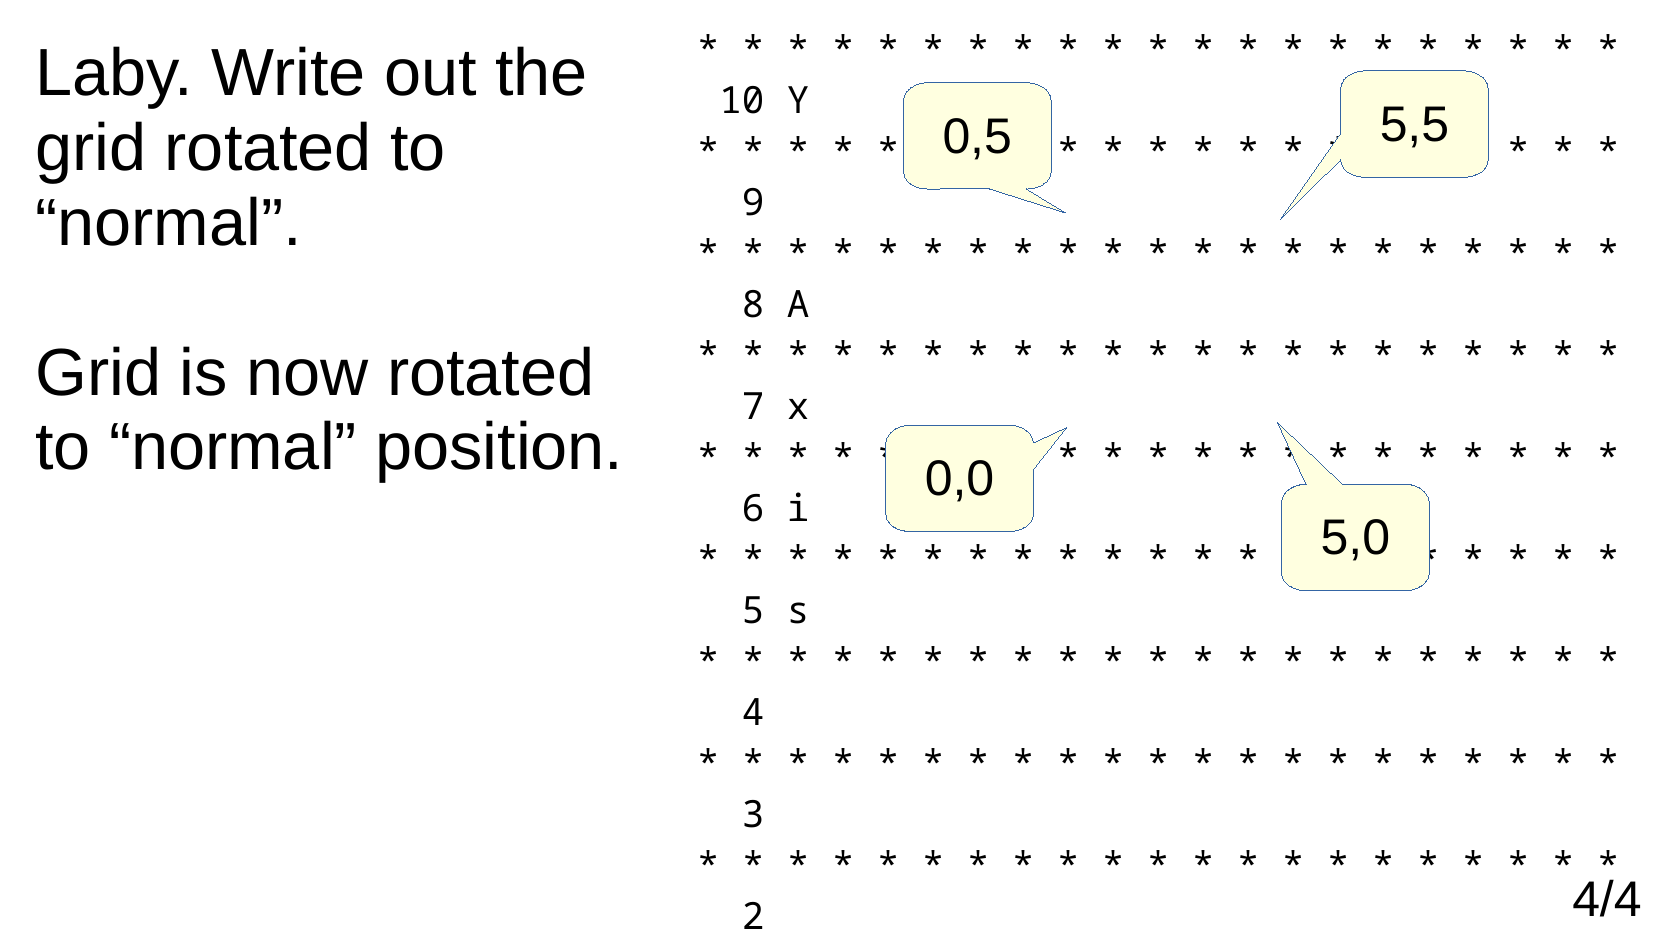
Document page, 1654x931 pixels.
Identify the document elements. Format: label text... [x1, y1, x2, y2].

text_box * * * * * * * * * * * * * * * * * * * * * 10 Y * * * * * * * * * * * * * * * * * * * * * 9 * * * * * * * * * * * * * * * * * * * * * 8 A * * * * * * * * * * * * * * * * * * * * * 7 x * * * * * * * * * * * * * * * * * * * * * 6 i * * * * * * * * * * * * * * * * * * * * * 5 s * * * * * * * * * * * * * * * * * * * * * 4 * * * * * * * * * * * * * * * * * * * * * 3 * * * * * * * * * * * * * * * * * * * * * 2 * * * * * * * * * * * * * * * * * * * * * 1 * * * * * * * * * * s * * * * * * * * * * 0 * * * * * * * * * * * * * * * * * * * * * -1 * * * * * * * * * * * * * * * * * * * * * -2 * * * * * * * * * * * * * * * * * * * * * -3 * * * * * * * * * * * * * * * * * * * * * -4 * * * * * * * * * * * * * * * * * * * * * -5 * * * * * * * * * * * * * * * * * * * * * -6 * * * * * * * * * * * * * * * * * * * * * -7 * * * * * * * * * * * * * * * * * * * * * -8 * * * * * * * * * * * * * * * * * * * * * -9 * * * * * * * * * * * * * * * * * * * * * -10 0 9 8 7 6 5 4 3 2 1 0 1 2 3 4 5 6 7 8 9 0 1 - - - - - - - - - 1 - X Axis [696, 22, 1636, 931]
text_box 5,0 [1277, 422, 1430, 591]
text_box 5,5 [1280, 70, 1489, 220]
text_box 0,0 [885, 425, 1067, 532]
title Laby. Write out the grid rotated to “normal”. Grid is now rotated to “normal” position. [35, 35, 662, 634]
title 4/4 [1523, 871, 1642, 931]
text_box 0,5 [903, 82, 1066, 213]
